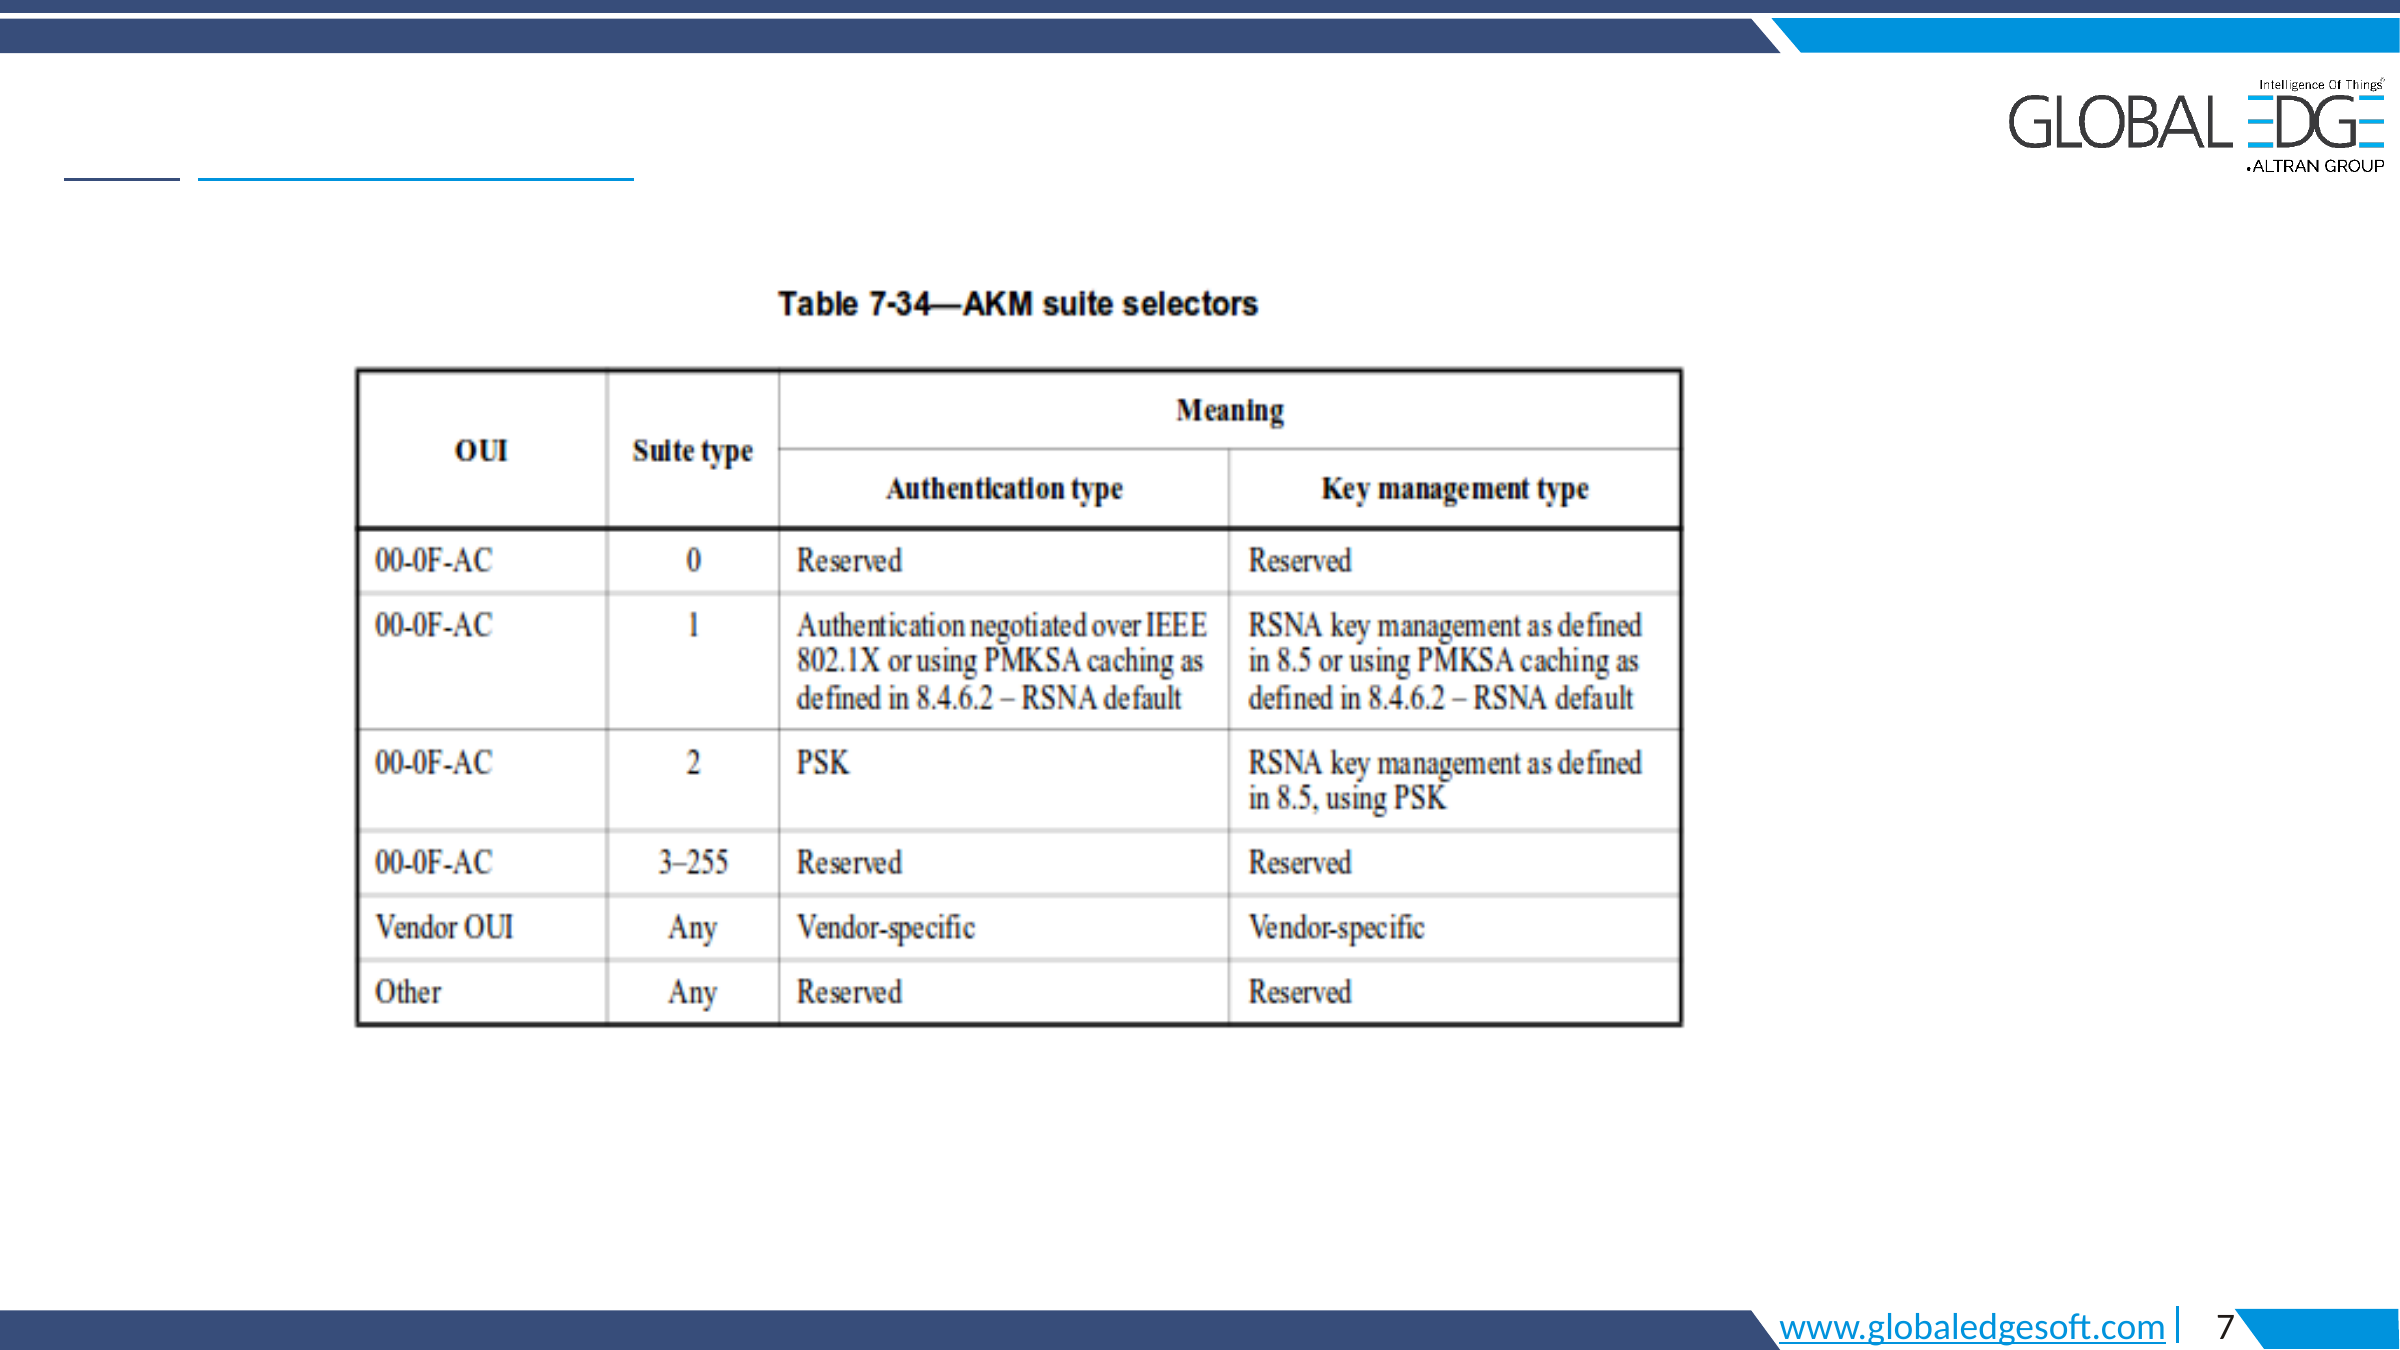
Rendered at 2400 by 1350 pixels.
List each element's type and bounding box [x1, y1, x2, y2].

picture [259, 230, 1844, 1101]
picture [2001, 67, 2392, 182]
